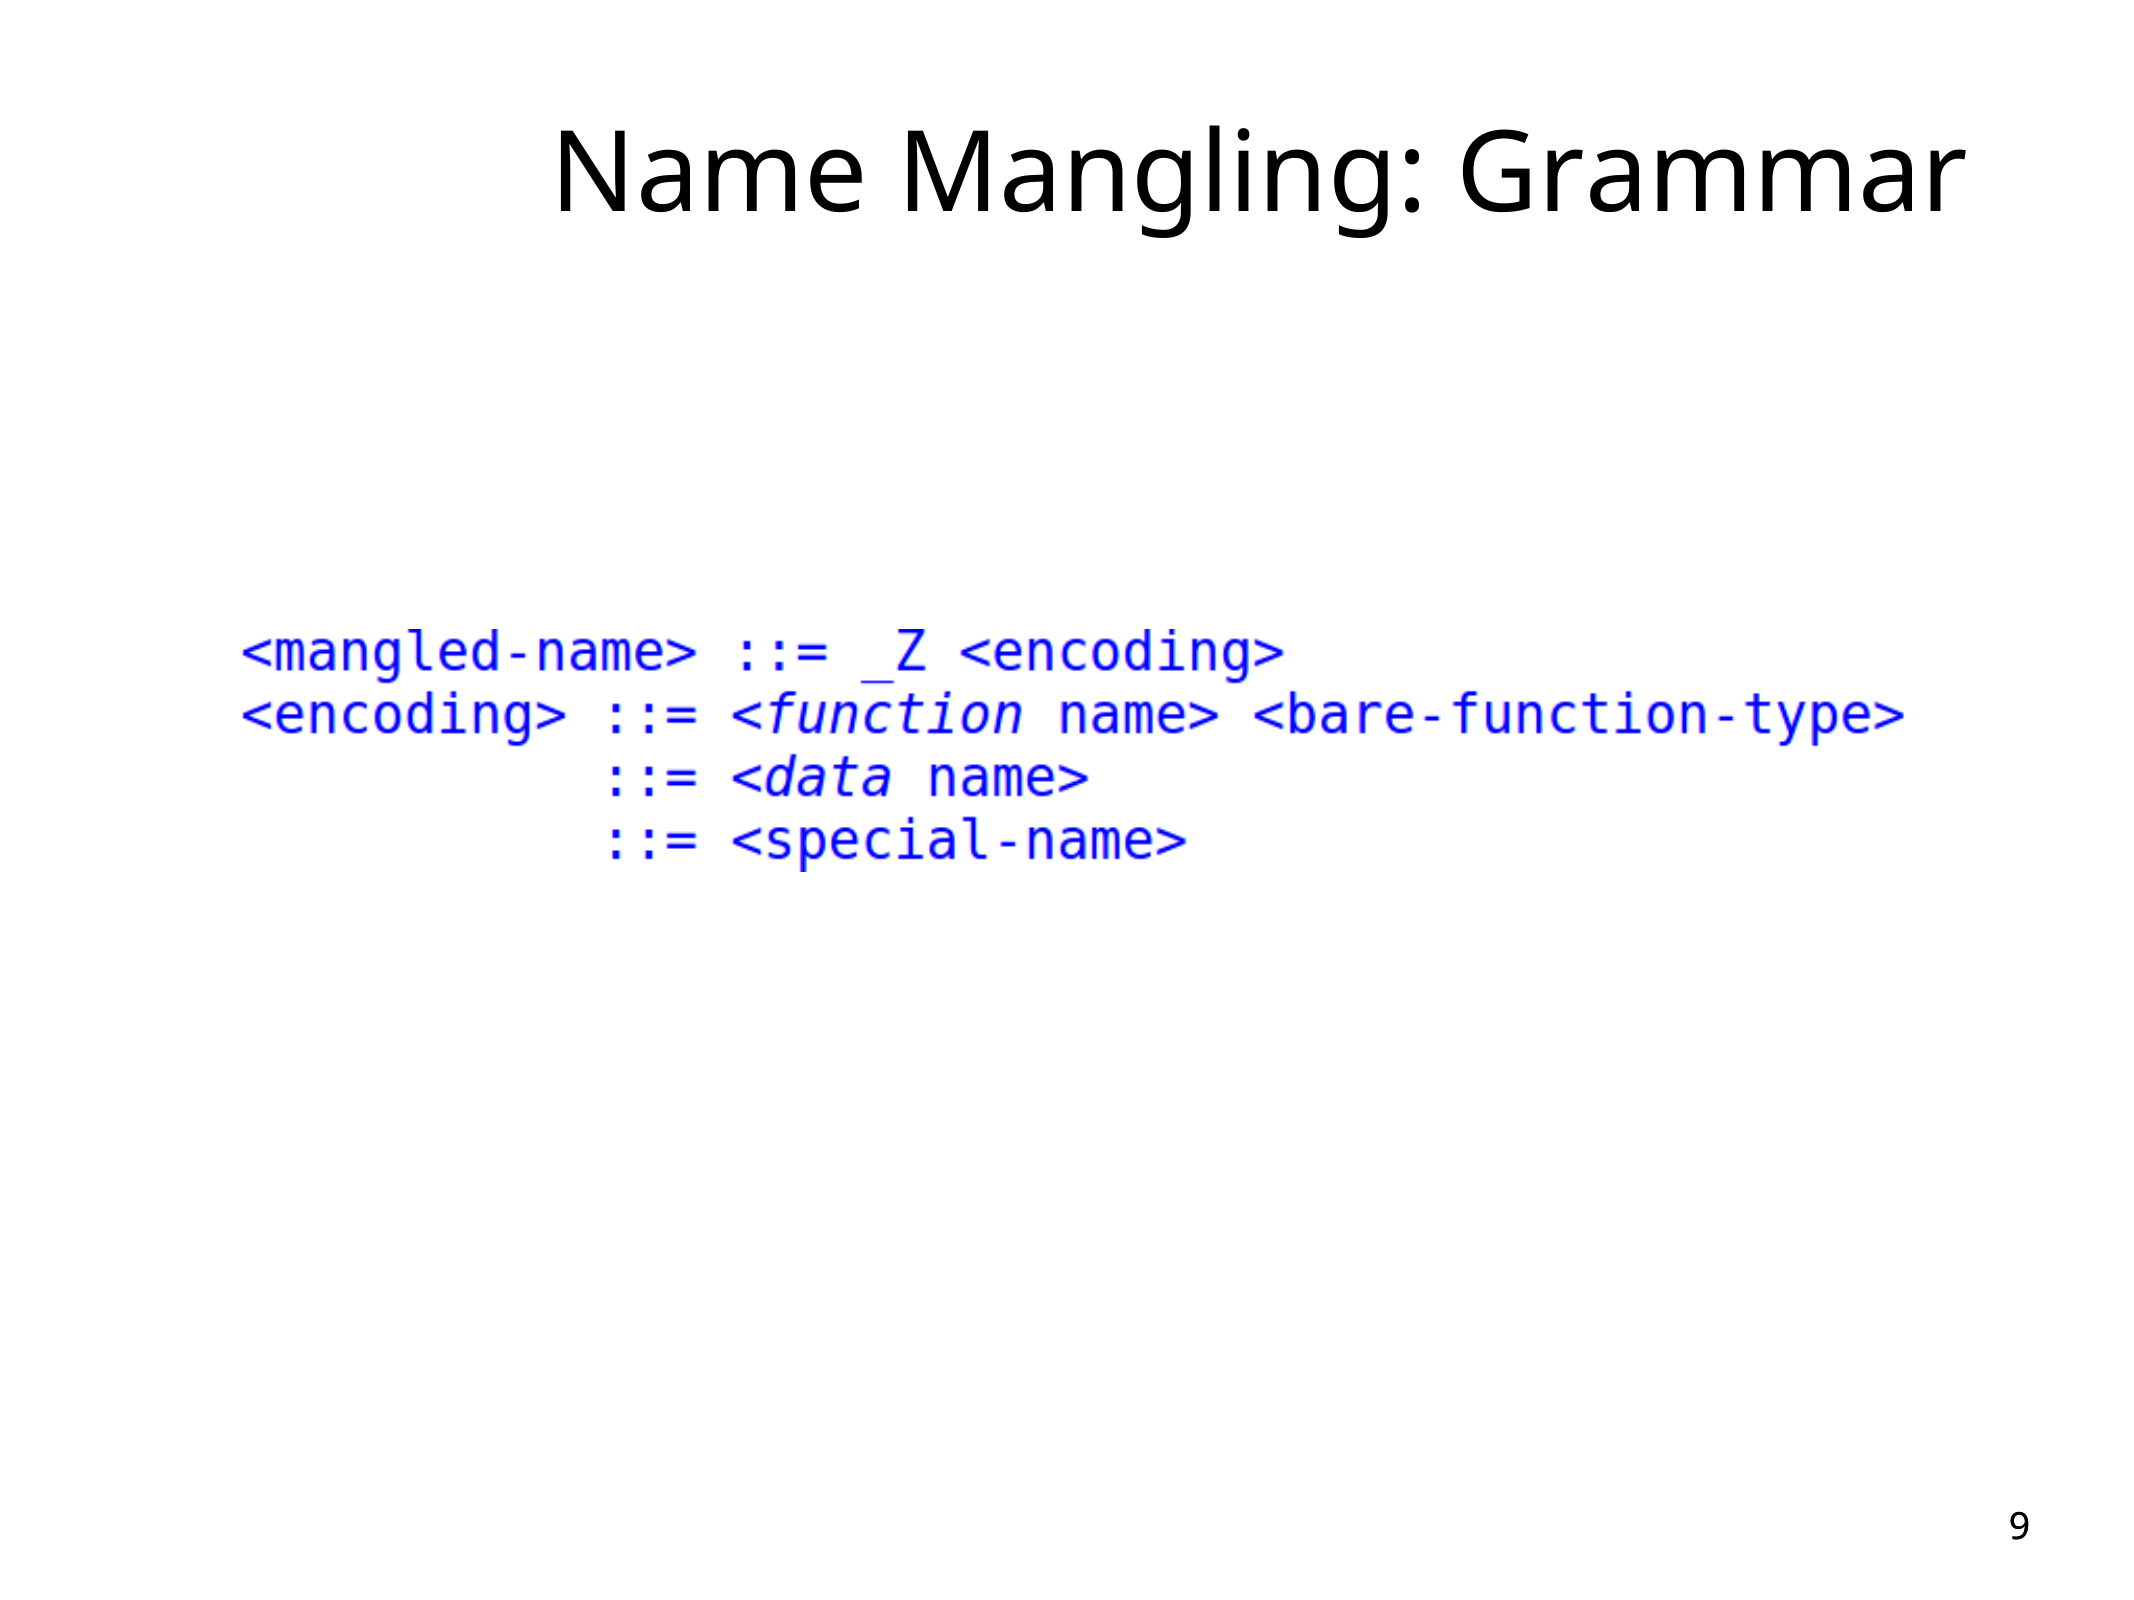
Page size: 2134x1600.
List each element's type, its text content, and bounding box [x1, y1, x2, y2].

picture [242, 629, 1906, 872]
title Name Mangling: Grammar [156, 72, 1978, 261]
text_box <number> [1985, 1493, 2055, 1557]
